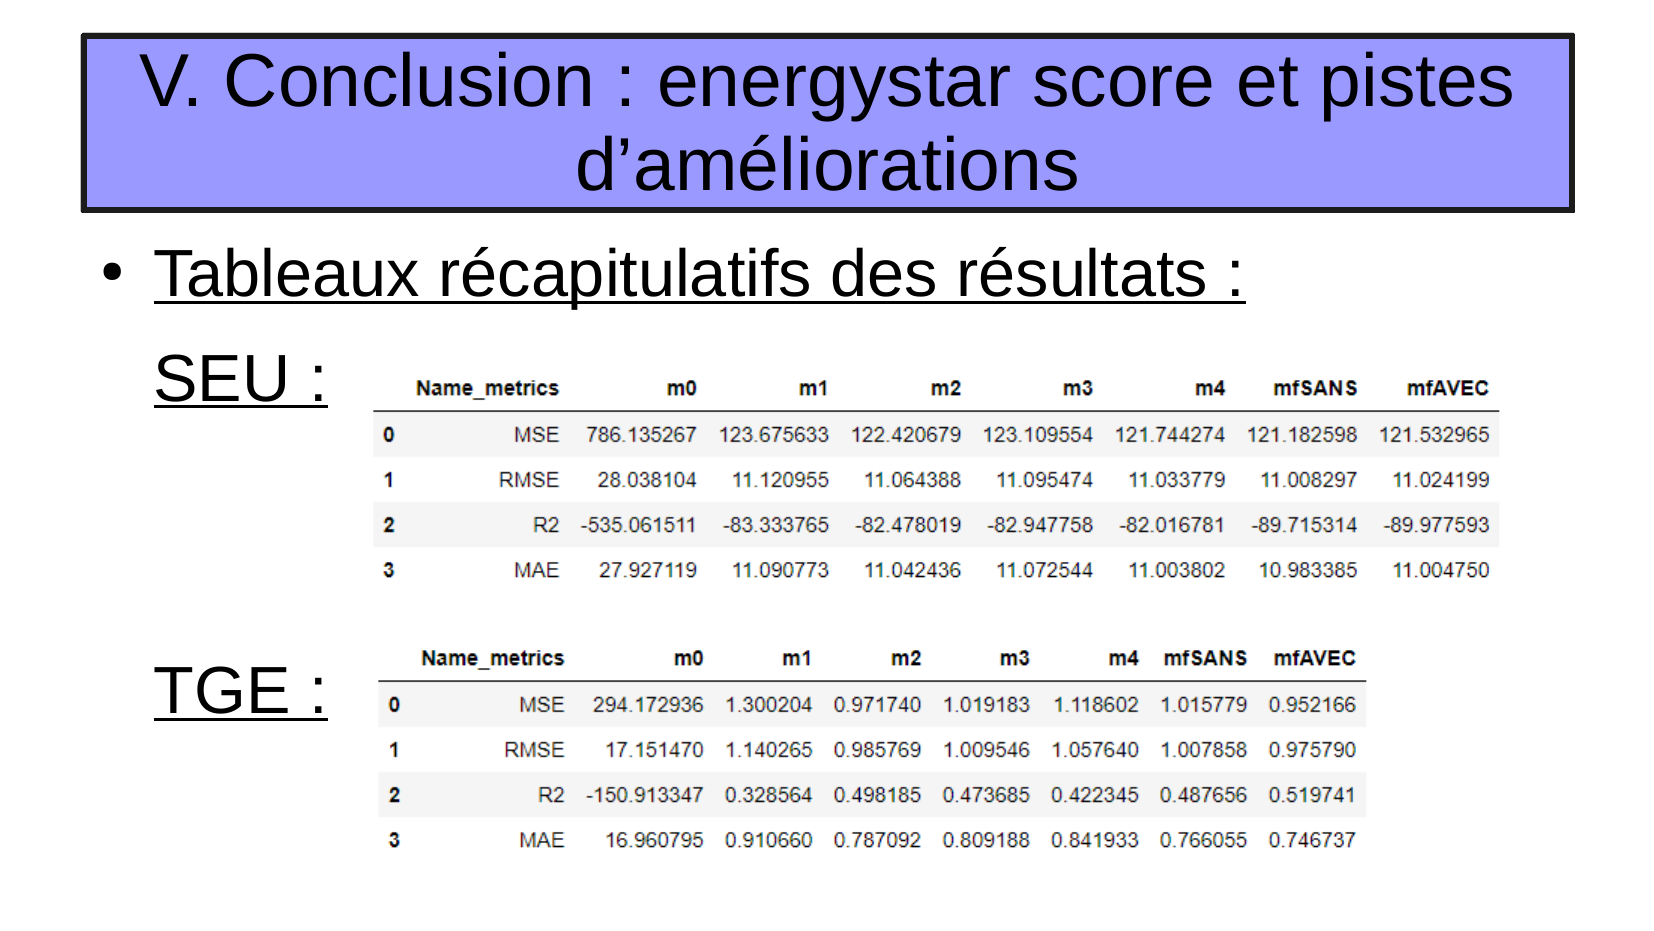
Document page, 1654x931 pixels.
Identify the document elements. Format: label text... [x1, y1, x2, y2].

title V. Conclusion : energystar score et pistes d’améliorations [83, 35, 1572, 210]
picture [377, 649, 1368, 850]
picture [372, 379, 1501, 579]
list Tableaux récapitulatifs des résultats : SEU : TGE : [82, 236, 1571, 875]
